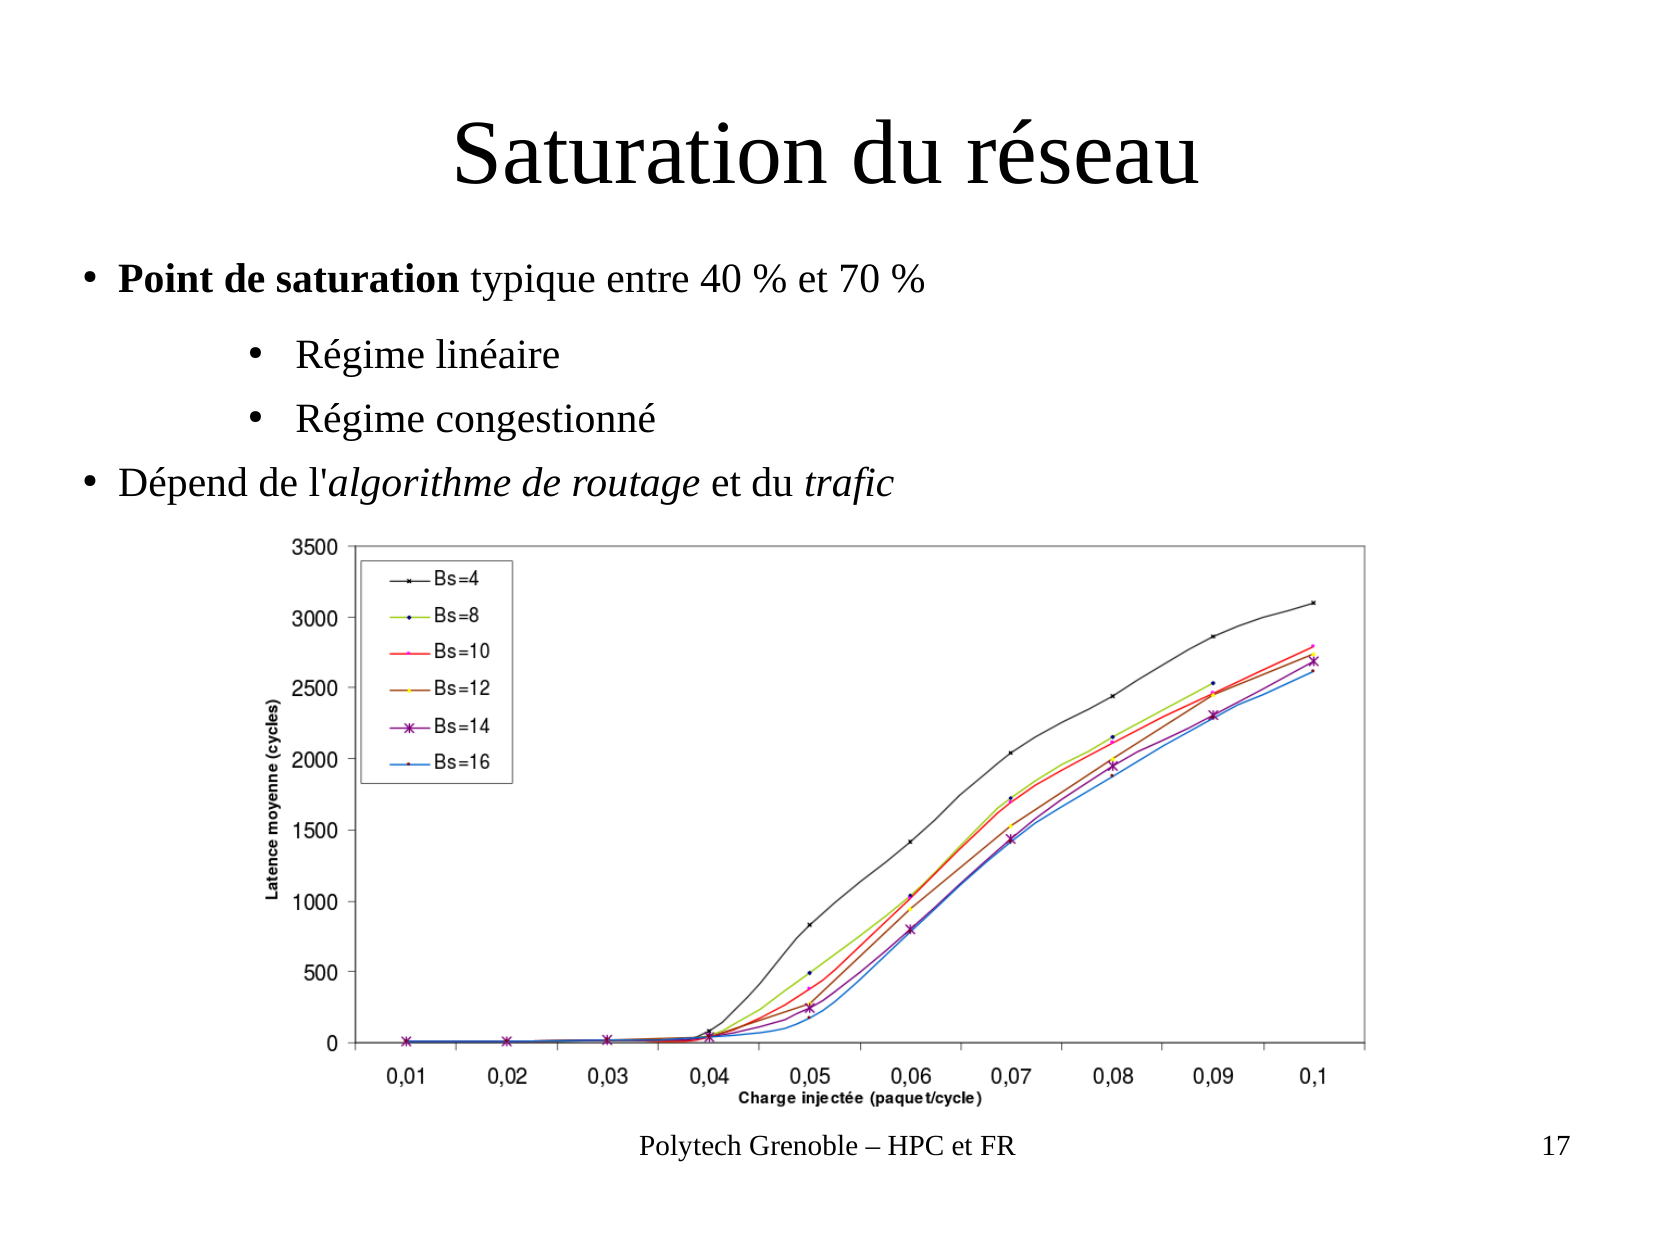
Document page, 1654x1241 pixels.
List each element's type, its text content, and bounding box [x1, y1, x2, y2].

picture [259, 531, 1371, 1112]
list Point de saturation typique entre 40 % et 70 % Régime linéaire Régime congestionné Dépend de l'algorithme de routage et du trafic [82, 183, 1571, 1099]
title Saturation du réseau [82, 49, 1571, 183]
